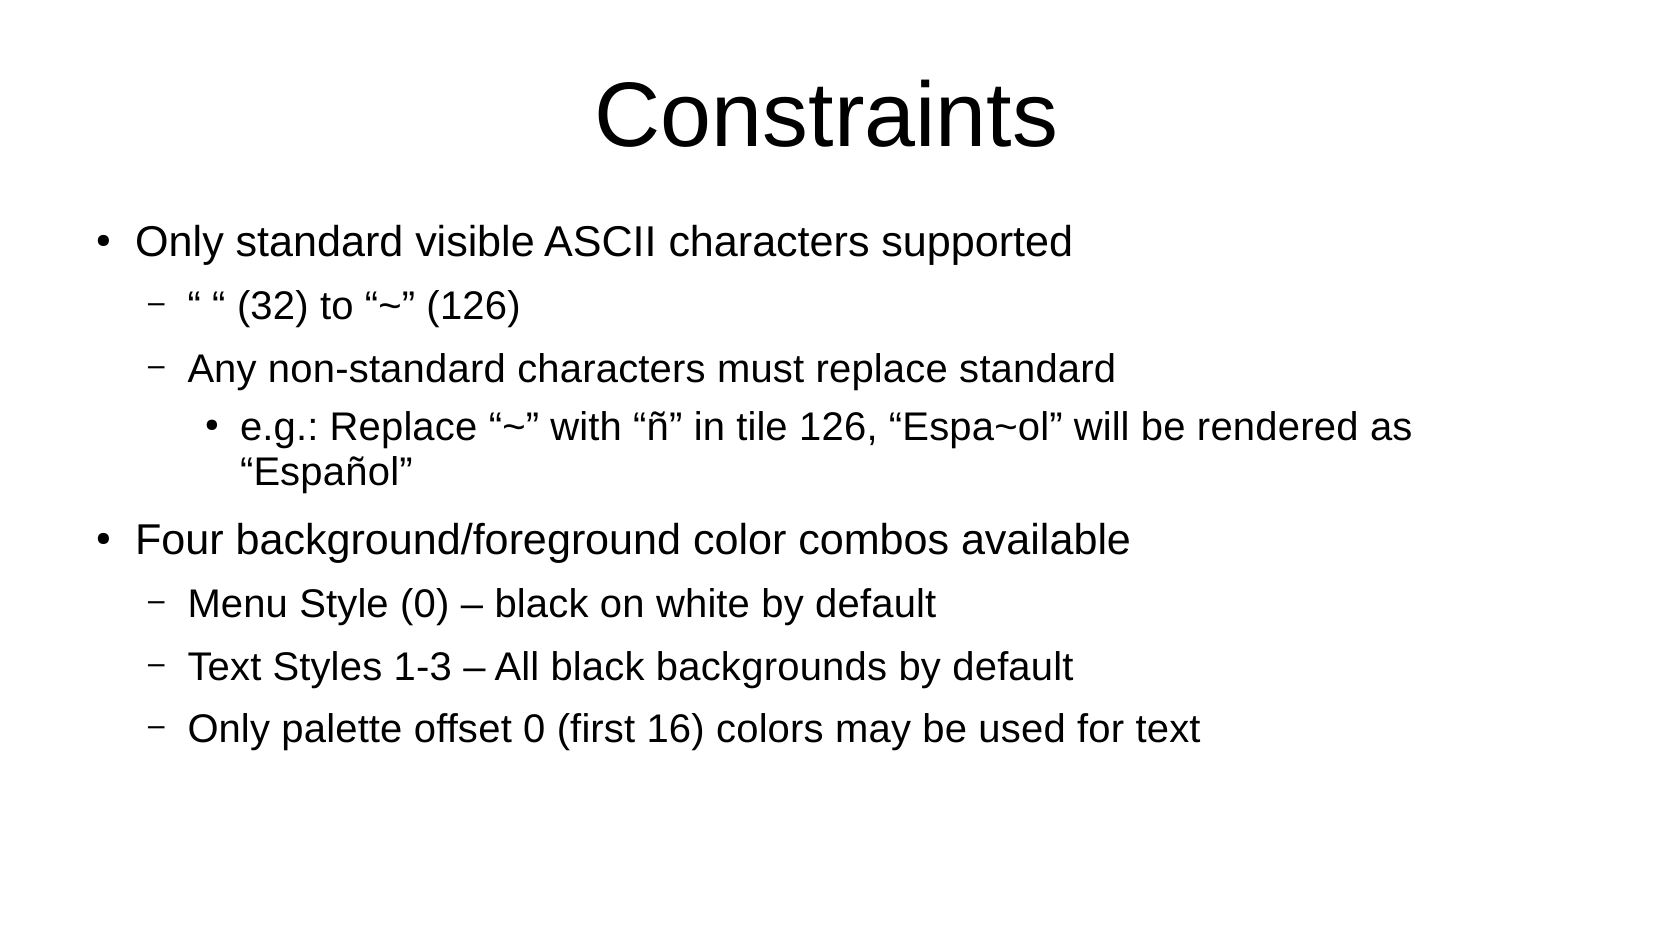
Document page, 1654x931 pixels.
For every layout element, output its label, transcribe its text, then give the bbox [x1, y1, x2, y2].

list Only standard visible ASCII characters supported “ “ (32) to “~” (126) Any non-standard characters must replace standard e.g.: Replace “~” with “ñ” in tile 126, “Espa~ol” will be rendered as “Español” Four background/foreground color combos available Menu Style (0) – black on white by default Text Styles 1-3 – All black backgrounds by default Only palette offset 0 (first 16) colors may be used for text [82, 217, 1571, 758]
title Constraints [82, 37, 1571, 193]
